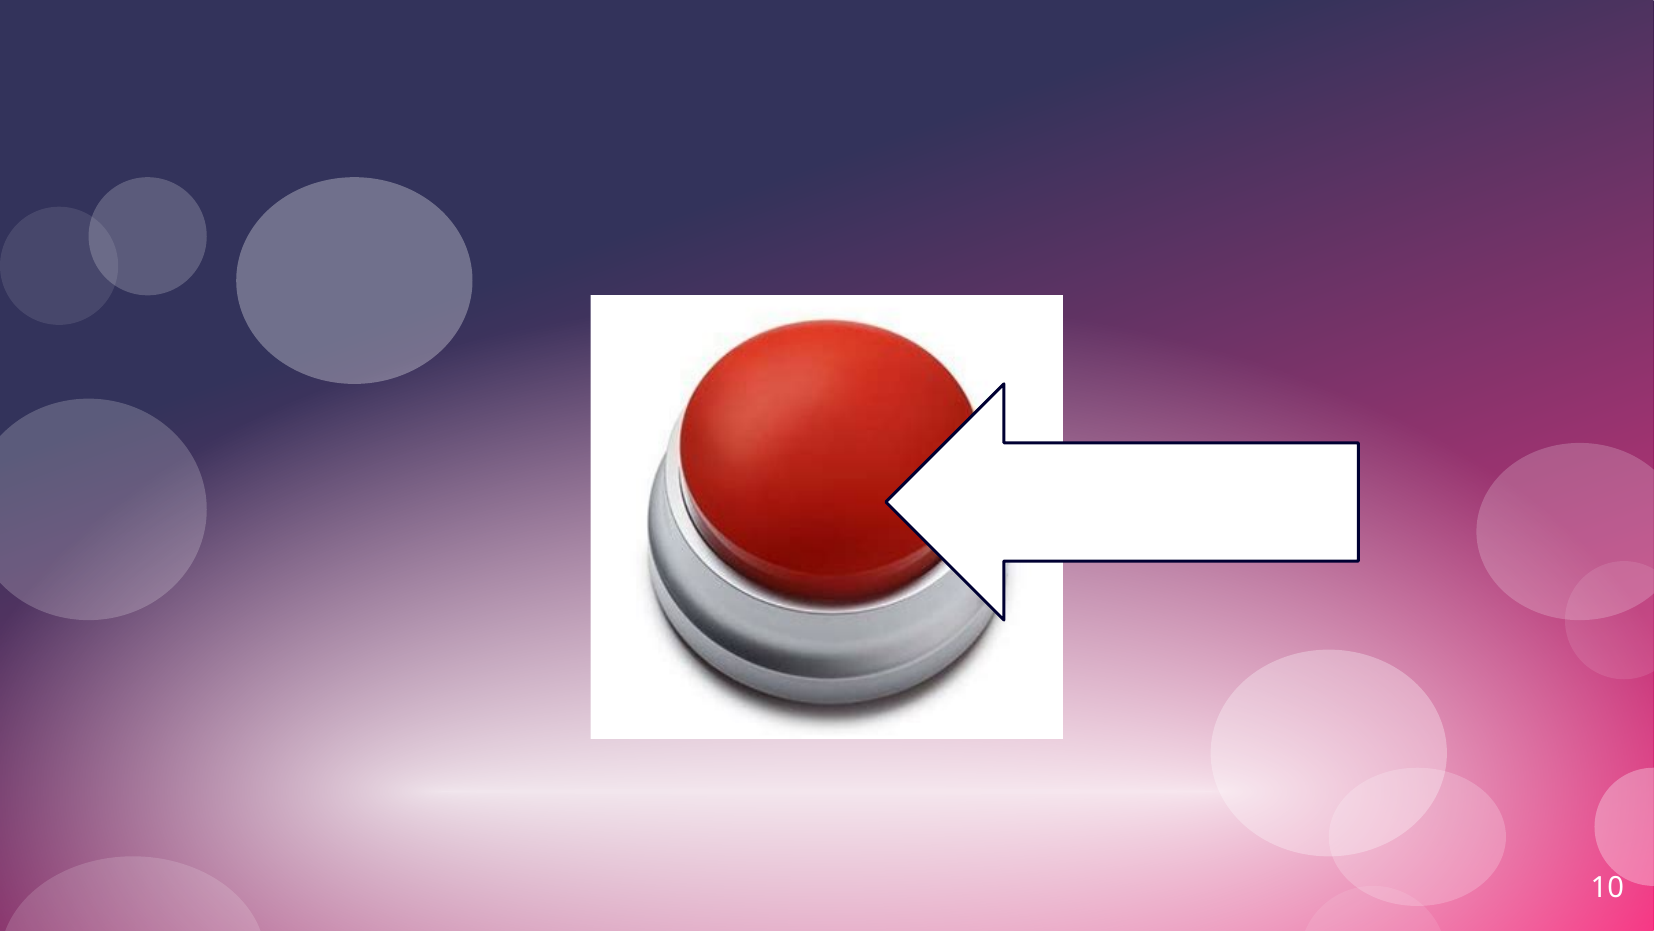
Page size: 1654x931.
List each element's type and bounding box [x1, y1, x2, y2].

text_box [885, 383, 1359, 621]
picture [590, 295, 1063, 739]
